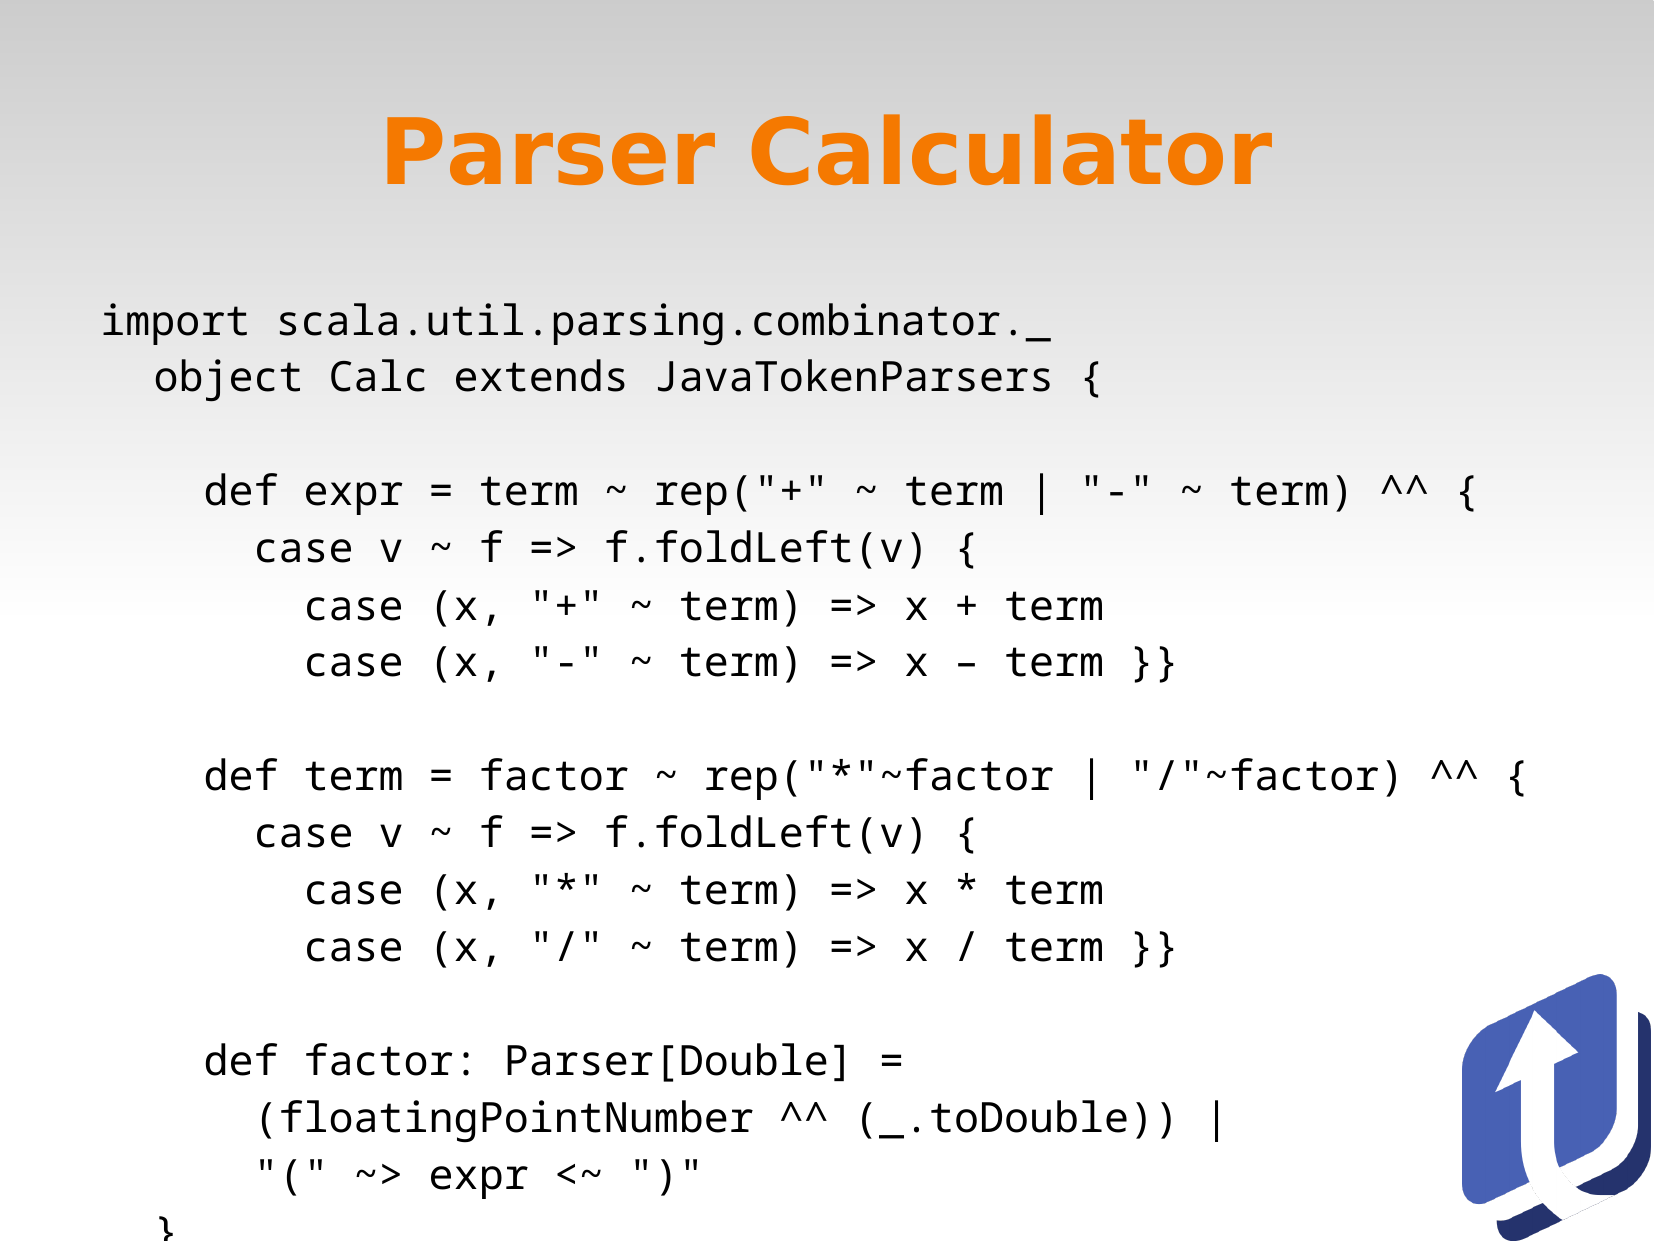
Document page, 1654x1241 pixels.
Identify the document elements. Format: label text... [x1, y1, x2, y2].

list import scala.util.parsing.combinator._ object Calc extends JavaTokenParsers { def expr = term ~ rep("+" ~ term | "-" ~ term) ^^ { case v ~ f => f.foldLeft(v) { case (x, "+" ~ term) => x + term case (x, "-" ~ term) => x – term }} def term = factor ~ rep("*"~factor | "/"~factor) ^^ { case v ~ f => f.foldLeft(v) { case (x, "*" ~ term) => x * term case (x, "/" ~ term) => x / term }} def factor: Parser[Double] = (floatingPointNumber ^^ (_.toDouble)) | "(" ~> expr <~ ")" } [82, 290, 1571, 1116]
title Parser Calculator [82, 56, 1571, 250]
picture [1462, 974, 1651, 1241]
